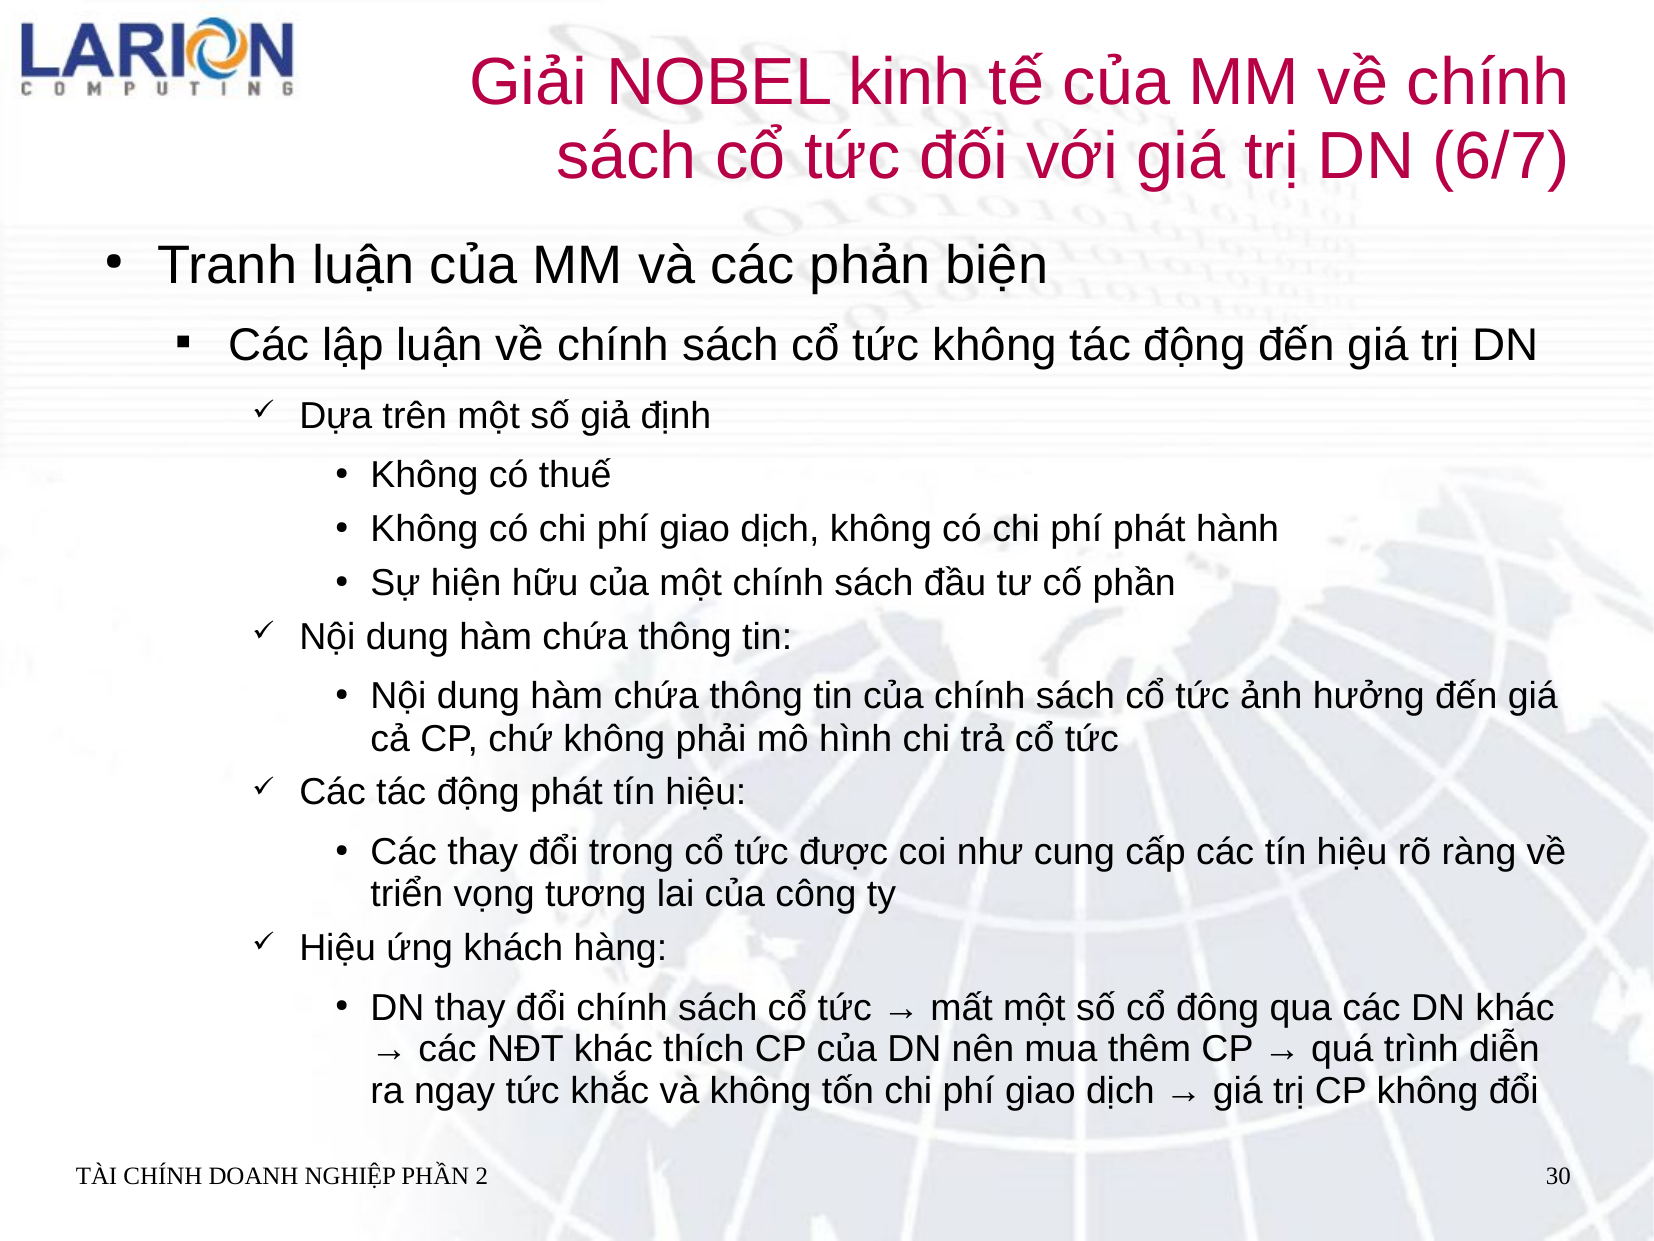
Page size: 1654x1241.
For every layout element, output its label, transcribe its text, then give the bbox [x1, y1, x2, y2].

picture [0, 0, 1654, 1241]
title Giải NOBEL kinh tế của MM về chính sách cổ tức đối với giá trị DN (6/7) [300, 43, 1571, 194]
list Tranh luận của MM và các phản biện Các lập luận về chính sách cổ tức không tác động đến giá trị DN Dựa trên một số giả định Không có thuế Không có chi phí giao dịch, không có chi phí phát hành Sự hiện hữu của một chính sách đầu tư cố phần Nội dung hàm chứa thông tin: Nội dung hàm chứa thông tin của chính sách cổ tức ảnh hưởng đến giá cả CP, chứ không phải mô hình chi trả cổ tức Các tác động phát tín hiệu: Các thay đổi trong cổ tức được coi như cung cấp các tín hiệu rõ ràng về triển vọng tương lai của công ty Hiệu ứng khách hàng: DN thay đổi chính sách cổ tức → mất một số cổ đông qua các DN khác → các NĐT khác thích CP của DN nên mua thêm CP → quá trình diễn ra ngay tức khắc và không tốn chi phí giao dịch → giá trị CP không đổi [86, 234, 1576, 1113]
